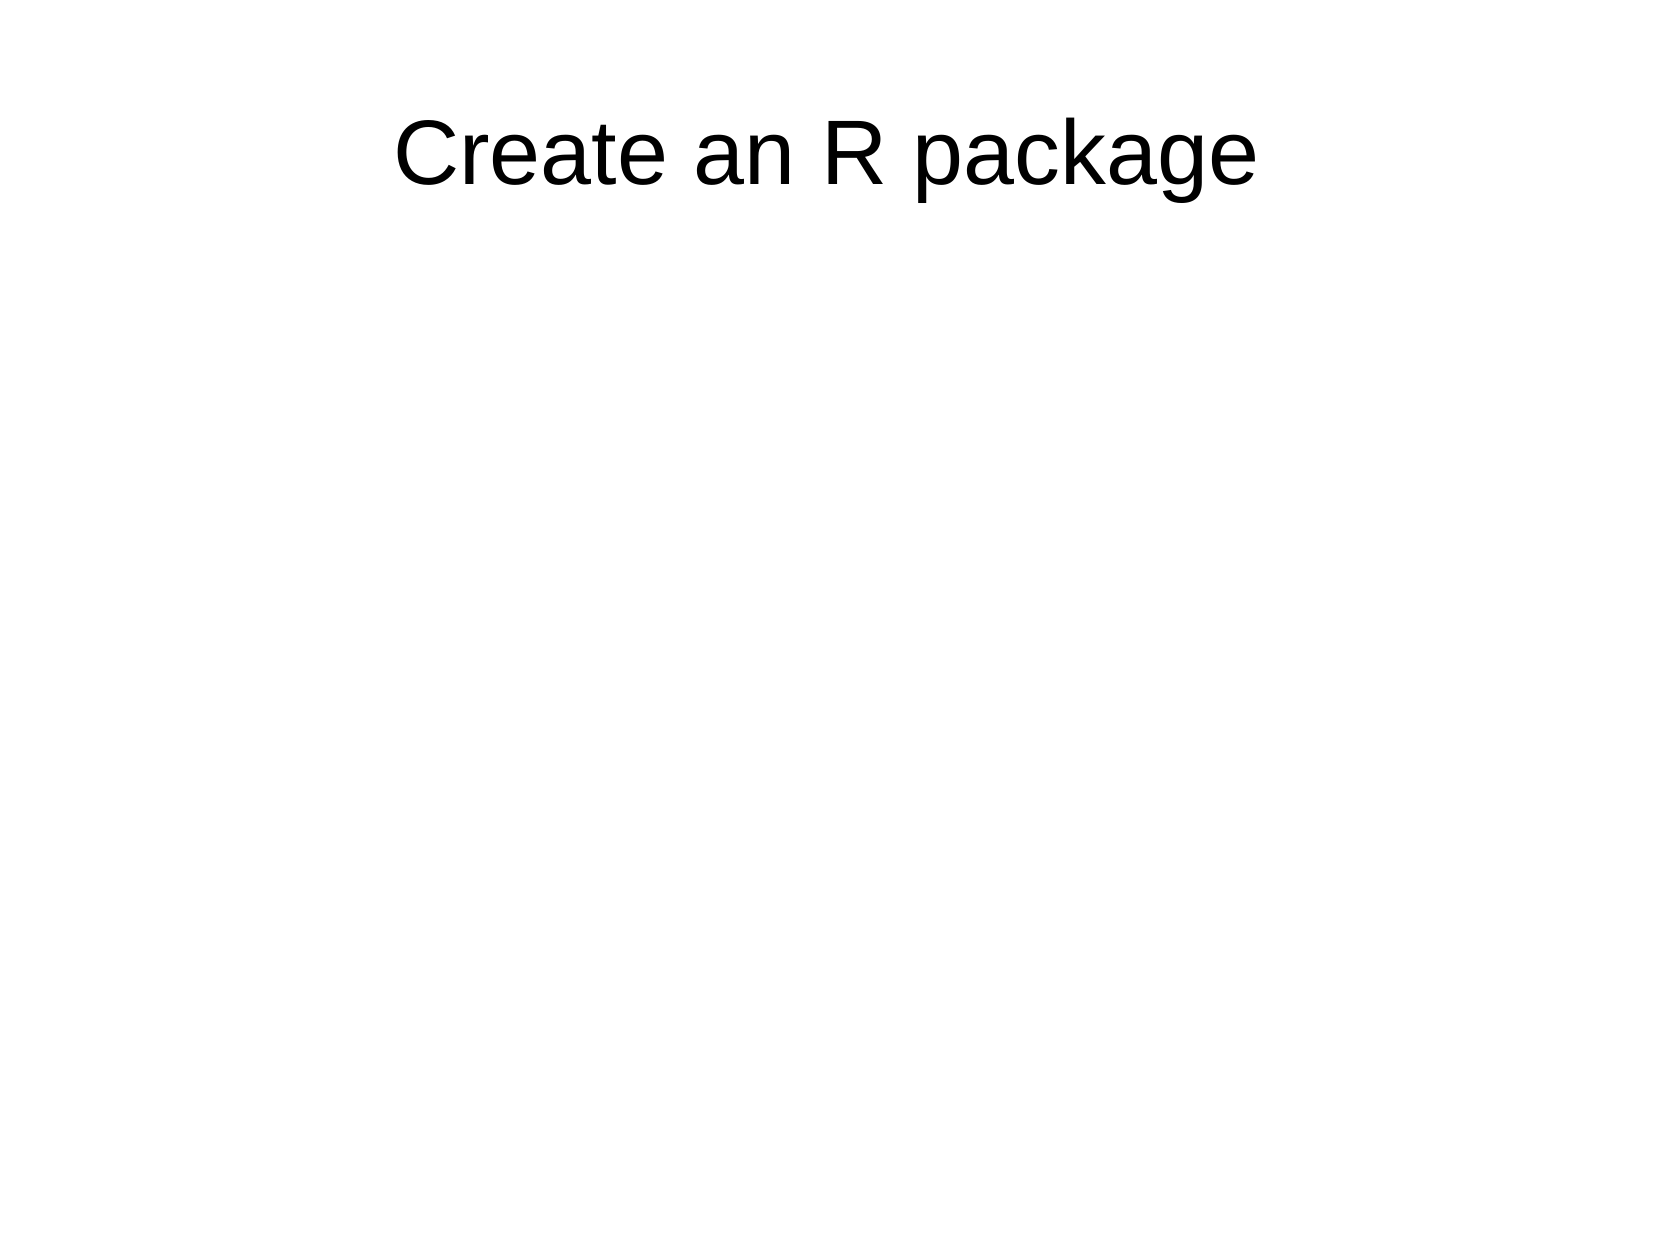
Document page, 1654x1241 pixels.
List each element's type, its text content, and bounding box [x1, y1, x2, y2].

title Create an R package [82, 49, 1571, 257]
